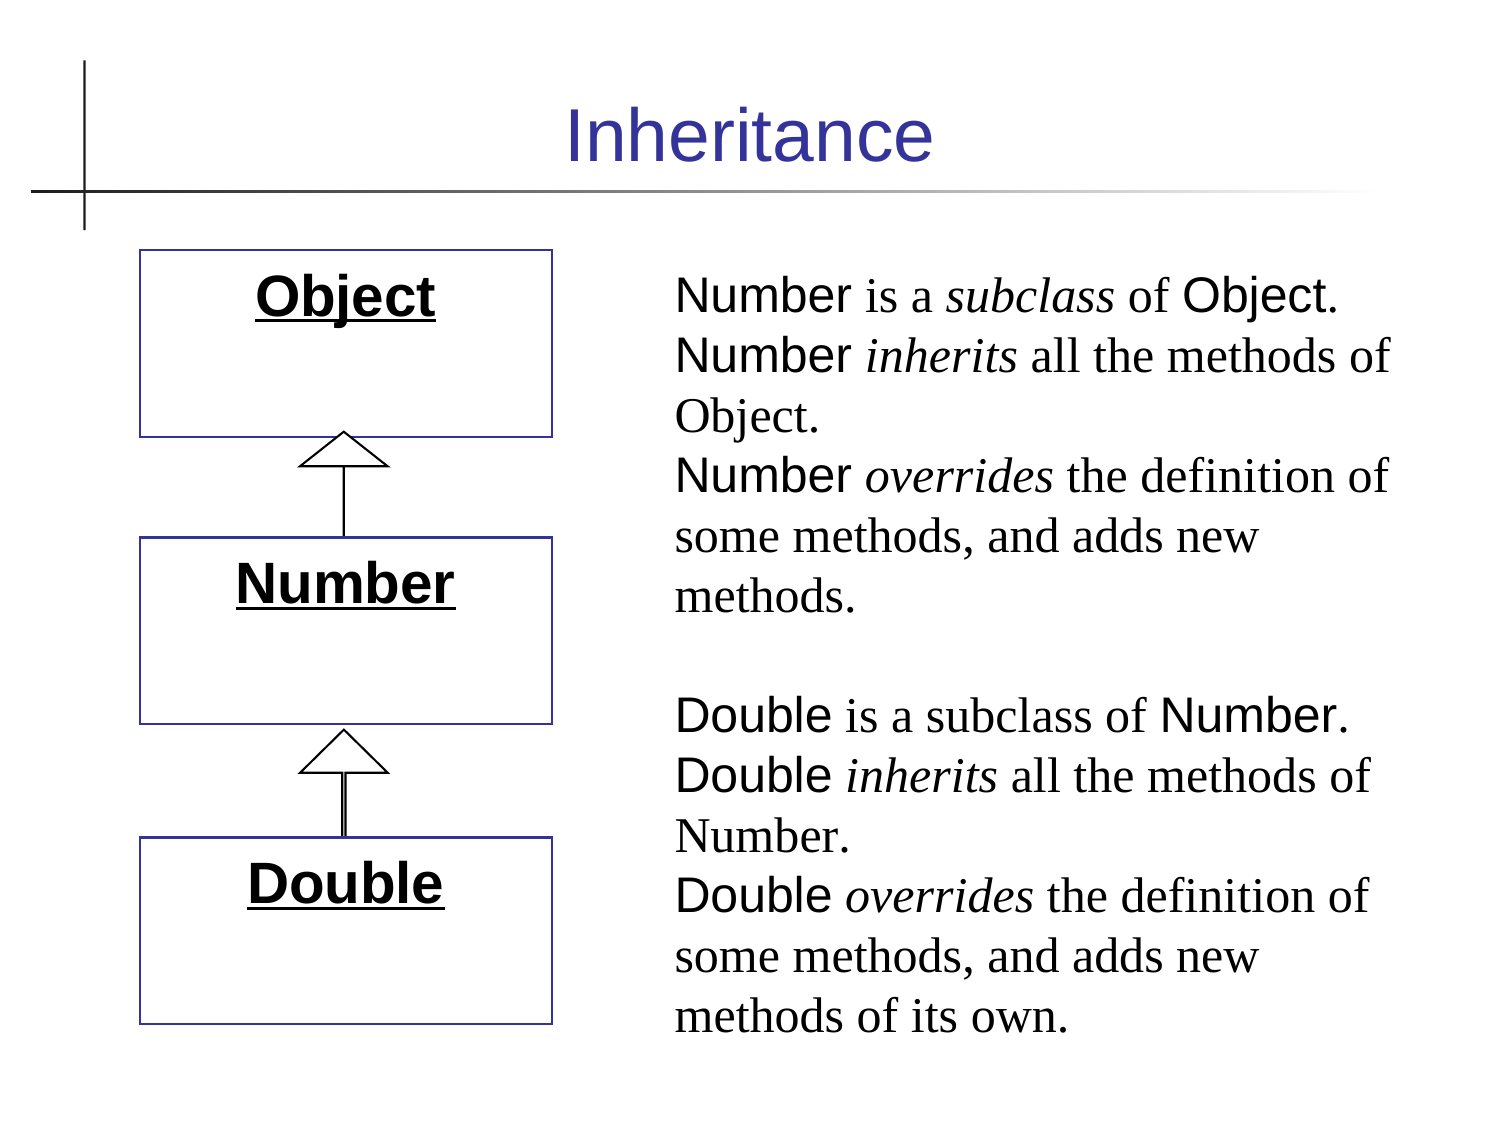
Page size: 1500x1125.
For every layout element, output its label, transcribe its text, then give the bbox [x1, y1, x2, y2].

text_box Double [139, 837, 553, 1025]
text_box Object [139, 249, 553, 437]
text_box [300, 729, 388, 837]
text_box Number [139, 537, 553, 725]
text_box [300, 431, 388, 537]
text_box Number is a subclass of Object. Number inherits all the methods of Object. Number overrides the definition of some methods, and adds new methods. Double is a subclass of Number. Double inherits all the methods of Number. Double overrides the definition of some methods, and adds new methods of its own. [659, 254, 1410, 990]
title Inheritance [100, 42, 1400, 185]
